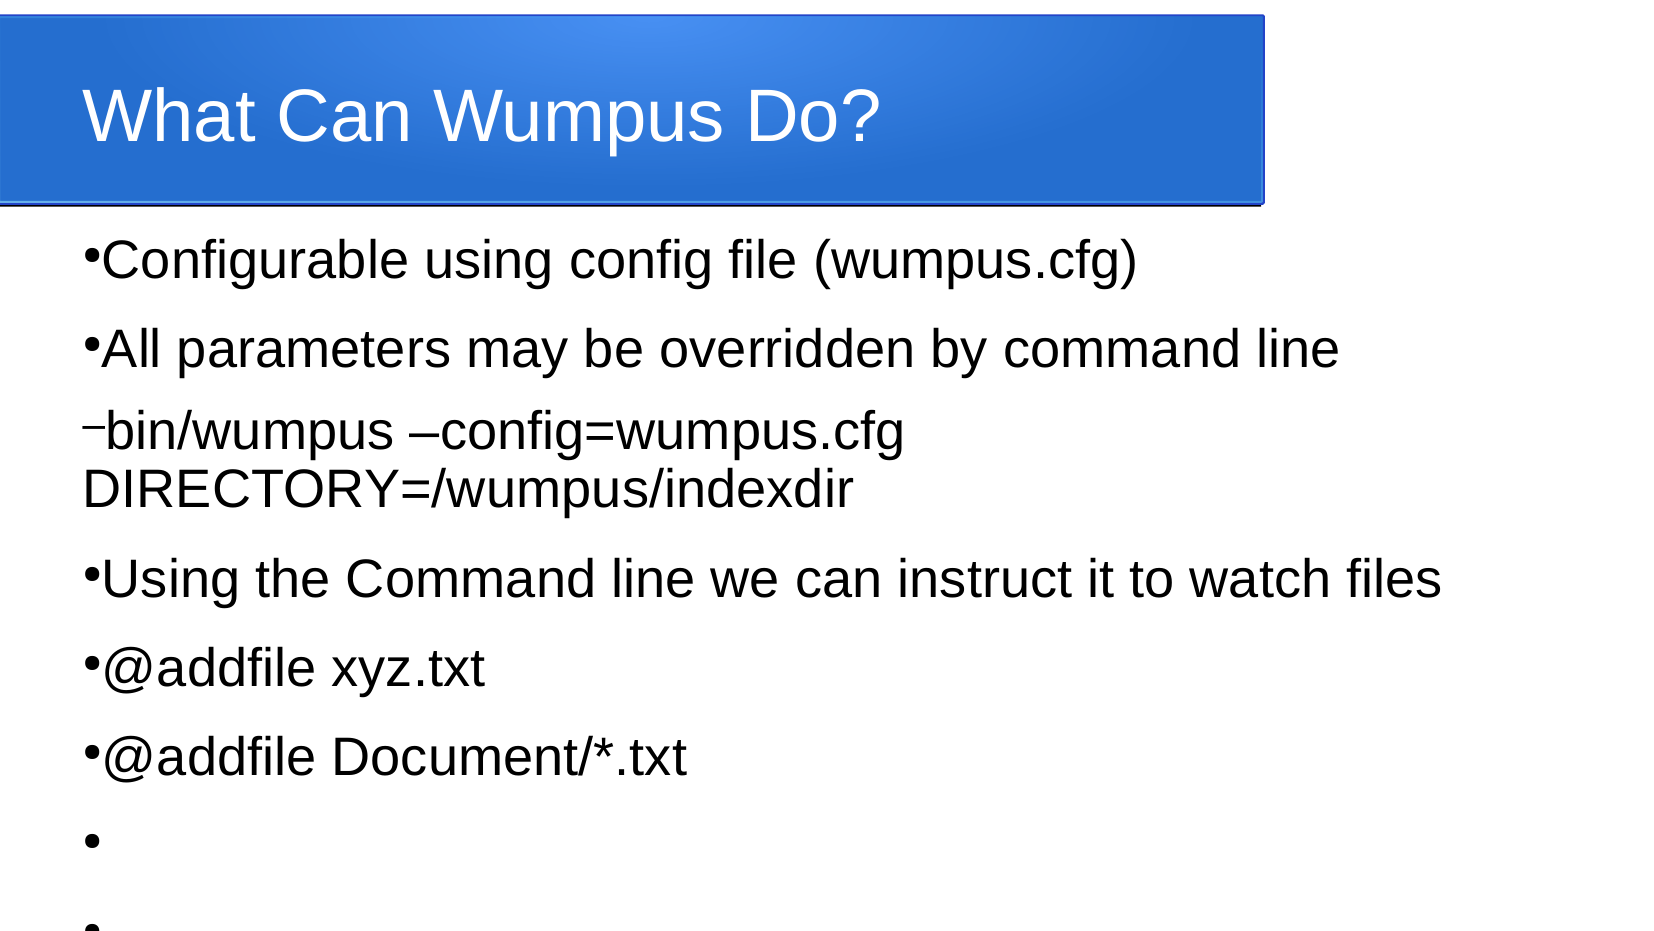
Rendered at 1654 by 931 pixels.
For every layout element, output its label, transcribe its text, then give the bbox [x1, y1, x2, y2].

list Configurable using config file (wumpus.cfg) All parameters may be overridden by command line bin/wumpus –config=wumpus.cfg DIRECTORY=/wumpus/indexdir Using the Command line we can instruct it to watch files @addfile xyz.txt @addfile Document/*.txt [82, 224, 1571, 847]
title What Can Wumpus Do? [82, 35, 1235, 189]
